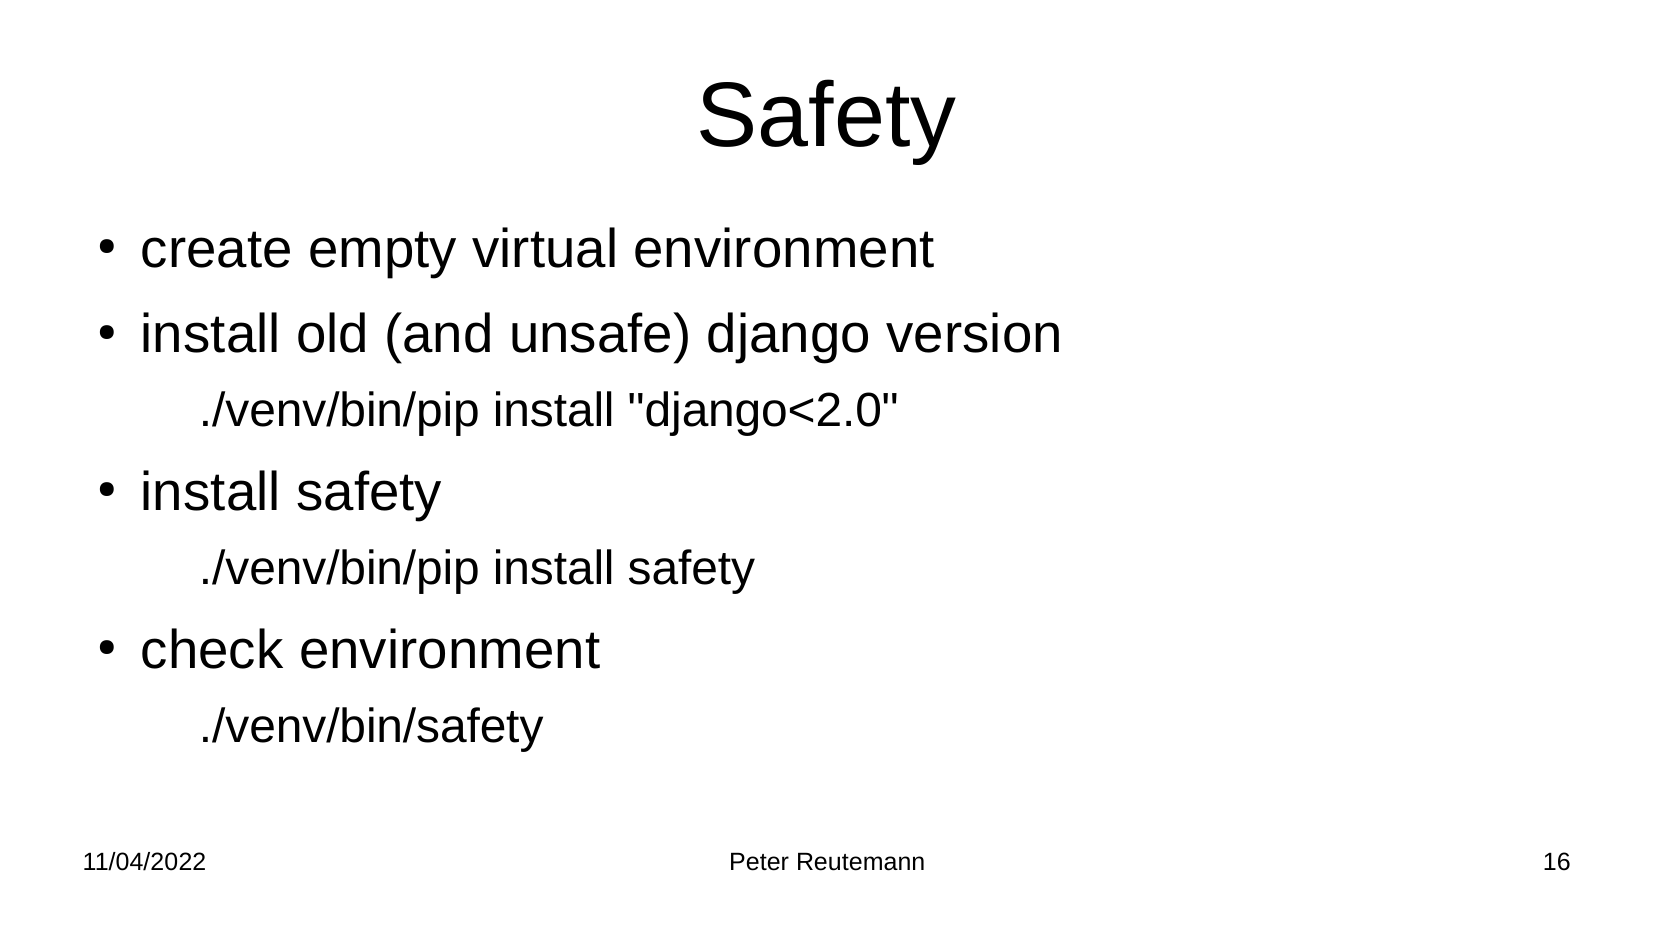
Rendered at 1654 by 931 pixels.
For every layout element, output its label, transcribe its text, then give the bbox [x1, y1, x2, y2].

title Safety [82, 37, 1571, 193]
list create empty virtual environment install old (and unsafe) django version ./venv/bin/pip install "django<2.0" install safety ./venv/bin/pip install safety check environment ./venv/bin/safety [82, 217, 1571, 758]
